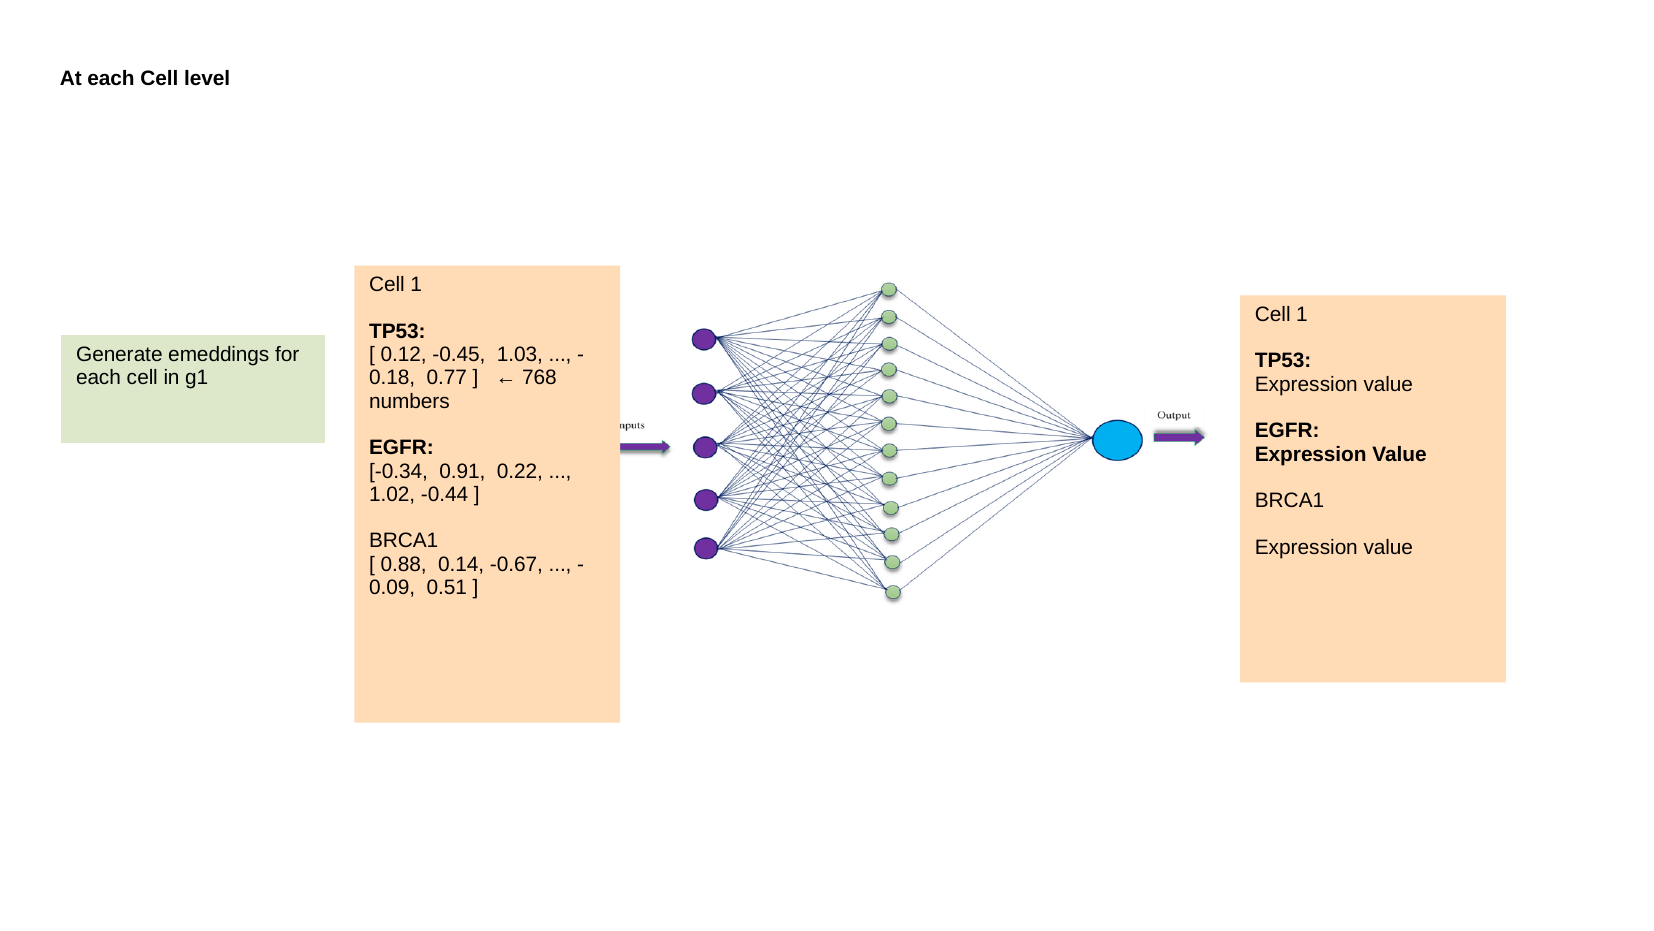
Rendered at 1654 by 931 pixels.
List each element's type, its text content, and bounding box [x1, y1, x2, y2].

text_box Cell 1 TP53: Expression value EGFR: Expression Value BRCA1 Expression value [1240, 295, 1506, 683]
text_box At each Cell level [45, 59, 325, 121]
text_box Generate emeddings for each cell in g1 [61, 335, 325, 443]
picture [621, 281, 1210, 607]
text_box Cell 1 TP53: [ 0.12, -0.45, 1.03, ..., -0.18, 0.77 ] ← 768 numbers EGFR: [-0.34, 0.91, 0.22, ..., 1.02, -0.44 ] BRCA1 [ 0.88, 0.14, -0.67, ..., -0.09, 0.51 ] [354, 265, 621, 723]
